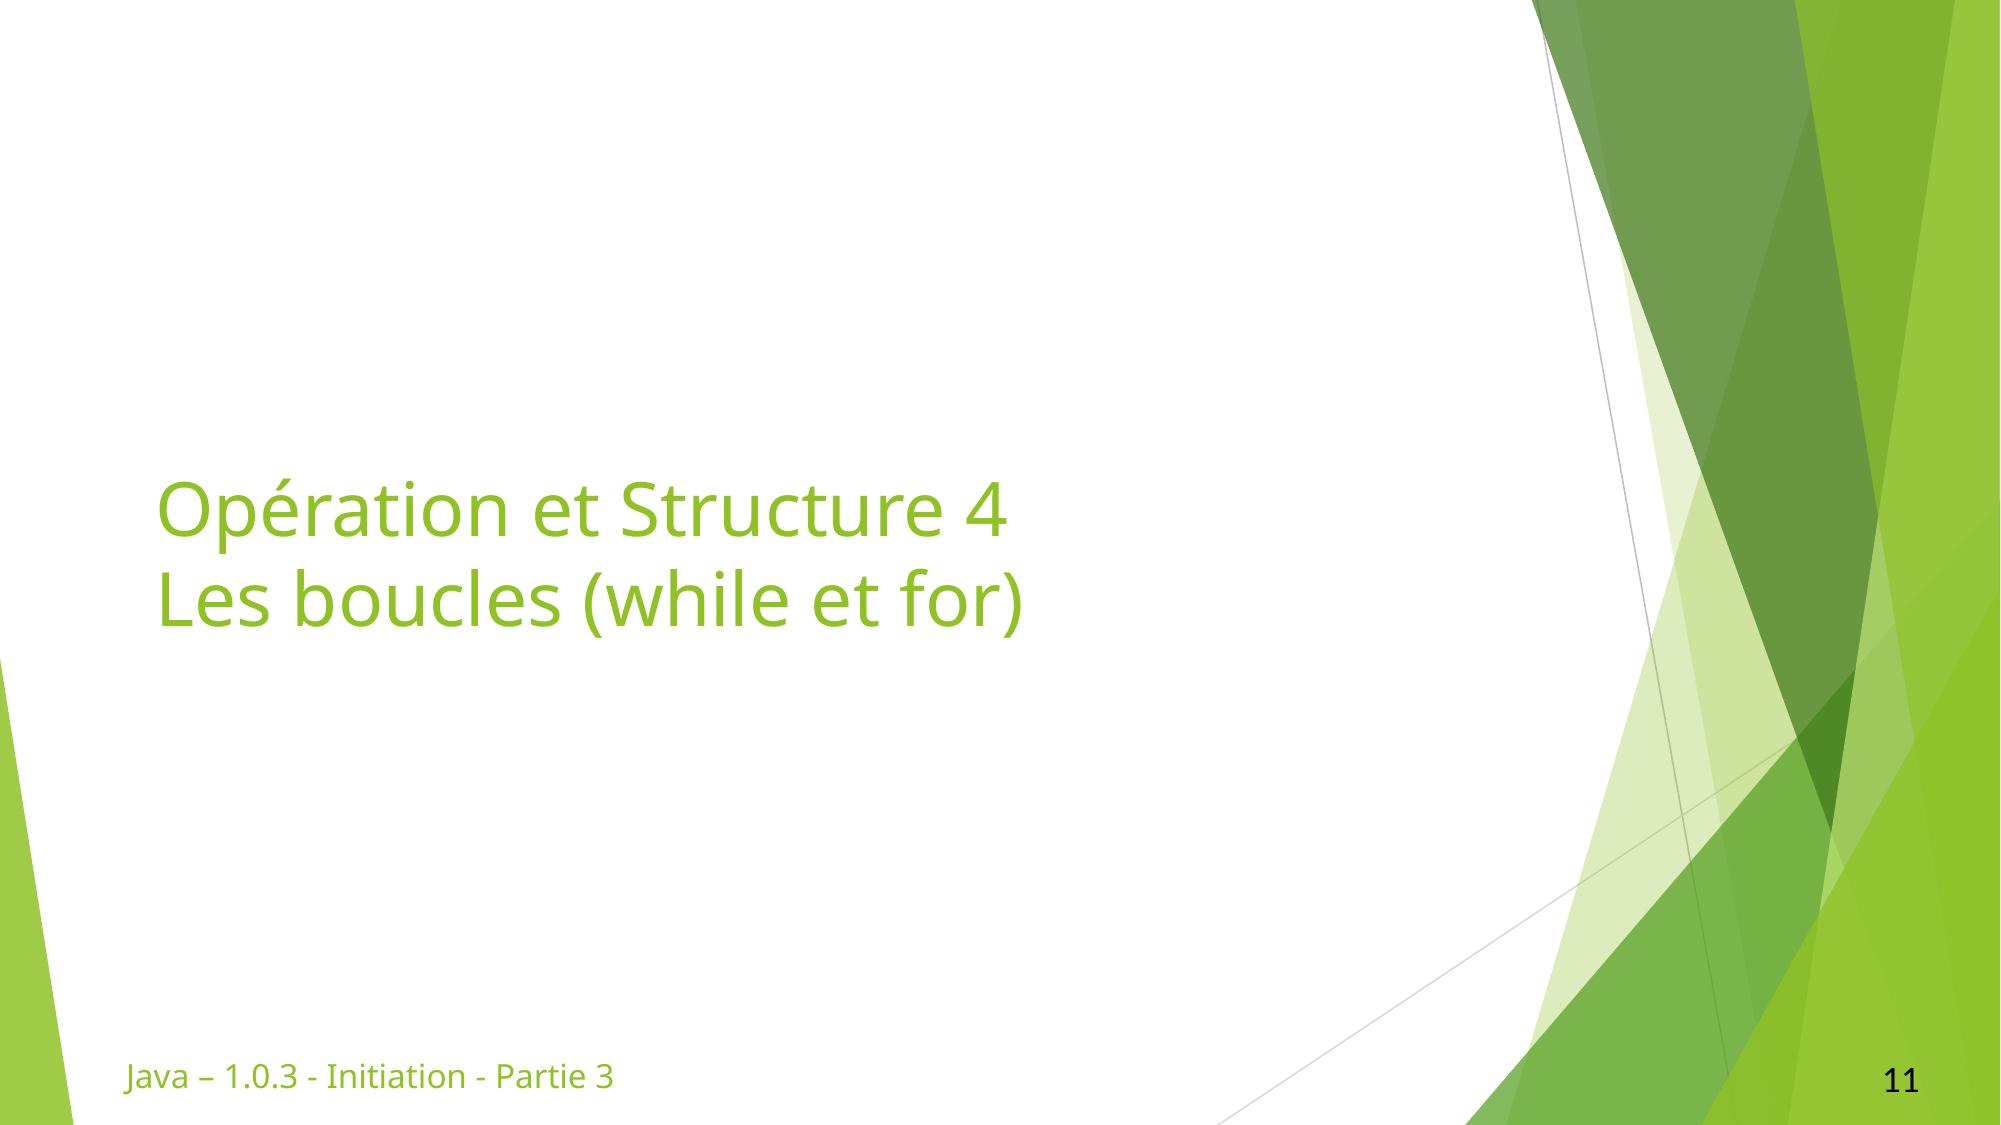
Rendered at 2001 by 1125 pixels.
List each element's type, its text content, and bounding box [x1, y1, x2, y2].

title Opération et Structure 4 Les boucles (while et for) [140, 454, 1551, 804]
text_box [1866, 1047, 1979, 1108]
text_box Java – 1.0.3 - Initiation - Partie 3 [111, 1047, 1094, 1109]
